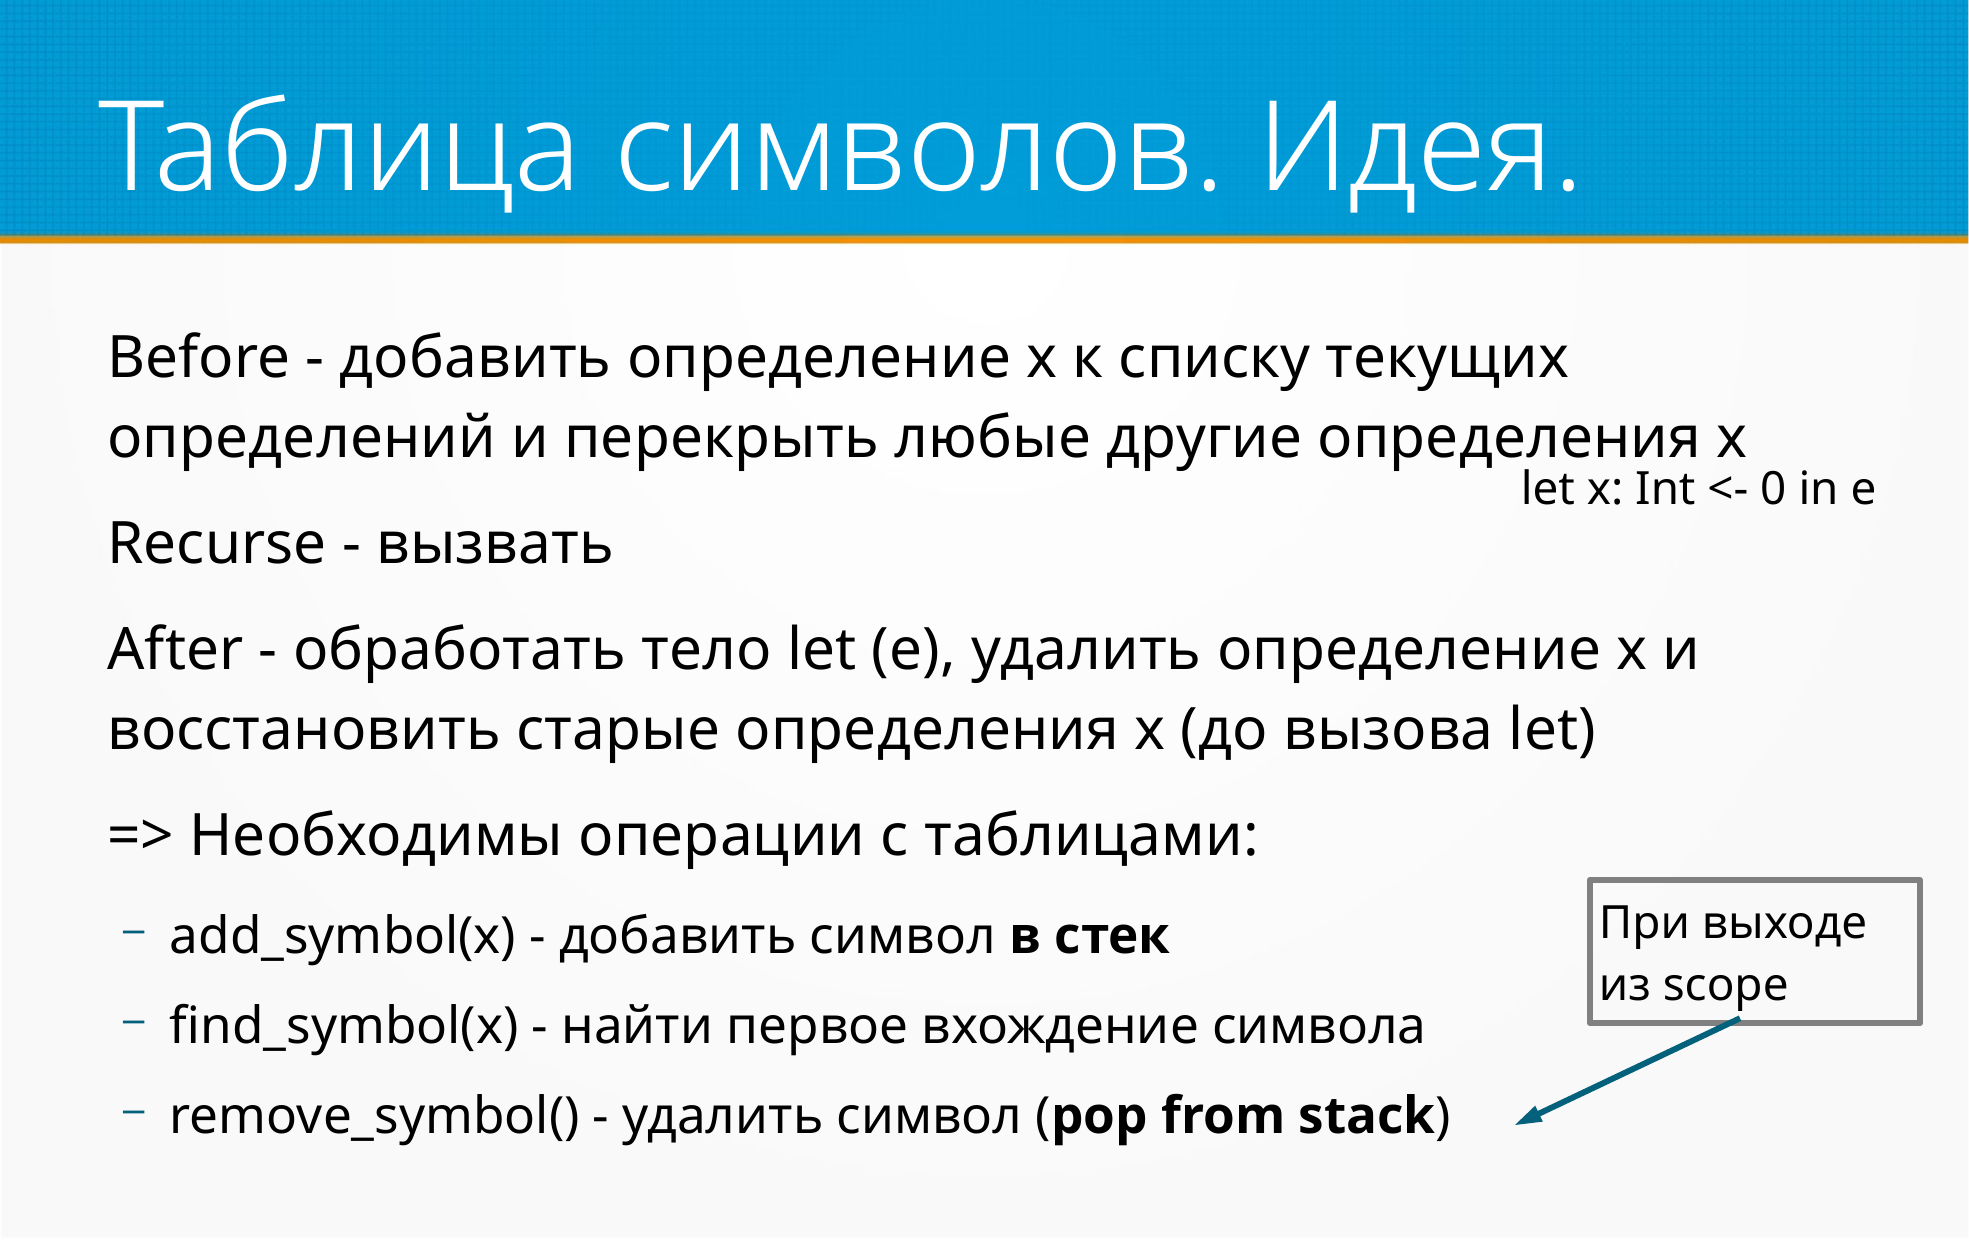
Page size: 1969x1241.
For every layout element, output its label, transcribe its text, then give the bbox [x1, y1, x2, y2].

text_box let x: Int <- 0 in e [1515, 448, 1936, 526]
picture [0, 233, 1969, 1241]
list Before - добавить определение x к списку текущих определений и перекрыть любые другие определения x Recurse - вызвать After - обработать тело let (e), удалить определение x и восстановить старые определения x (до вызова let) => Необходимы операции с таблицами: add_symbol(x) - добавить символ в стек find_symbol(x) - найти первое вхождение символа remove_symbol() - удалить символ (pop from stack) [45, 315, 1756, 1186]
text_box При выходе из scope [1590, 885, 1921, 1019]
title Таблица символов. Идея. [98, 19, 1870, 227]
